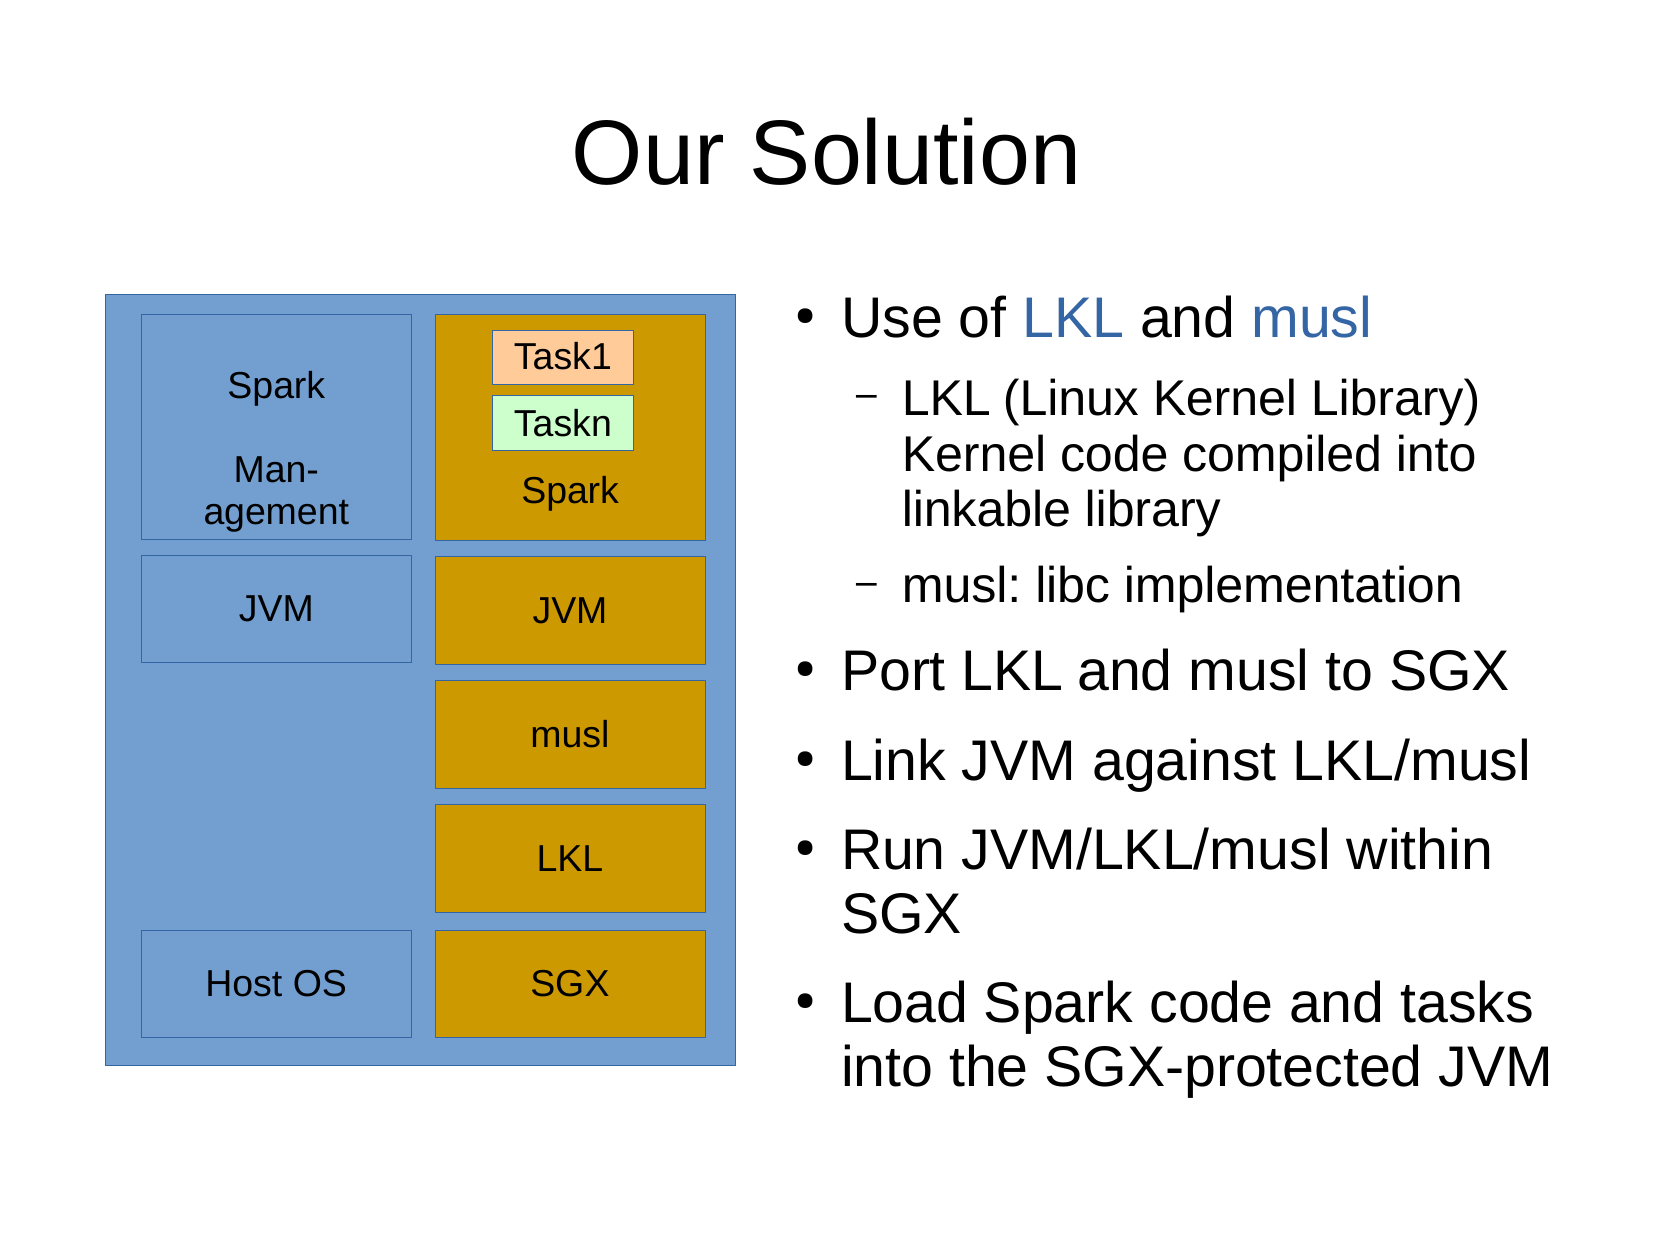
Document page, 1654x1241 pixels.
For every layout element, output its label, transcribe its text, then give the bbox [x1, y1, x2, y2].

text_box Spark Man- agement [141, 314, 412, 540]
text_box LKL [435, 804, 706, 913]
text_box Spark [435, 314, 706, 541]
title Our Solution [82, 49, 1571, 257]
text_box SGX [435, 930, 706, 1038]
text_box Host OS [141, 930, 412, 1038]
list Use of LKL and musl LKL (Linux Kernel Library) Kernel code compiled into linkable library musl: libc implementation Port LKL and musl to SGX Link JVM against LKL/musl Run JVM/LKL/musl within SGX Load Spark code and tasks into the SGX-protected JVM [780, 285, 1561, 1171]
text_box Taskn [492, 395, 634, 451]
text_box JVM [435, 556, 706, 665]
text_box Task1 [492, 330, 634, 385]
text_box JVM [141, 555, 412, 663]
text_box musl [435, 680, 706, 789]
text_box [105, 294, 736, 1066]
